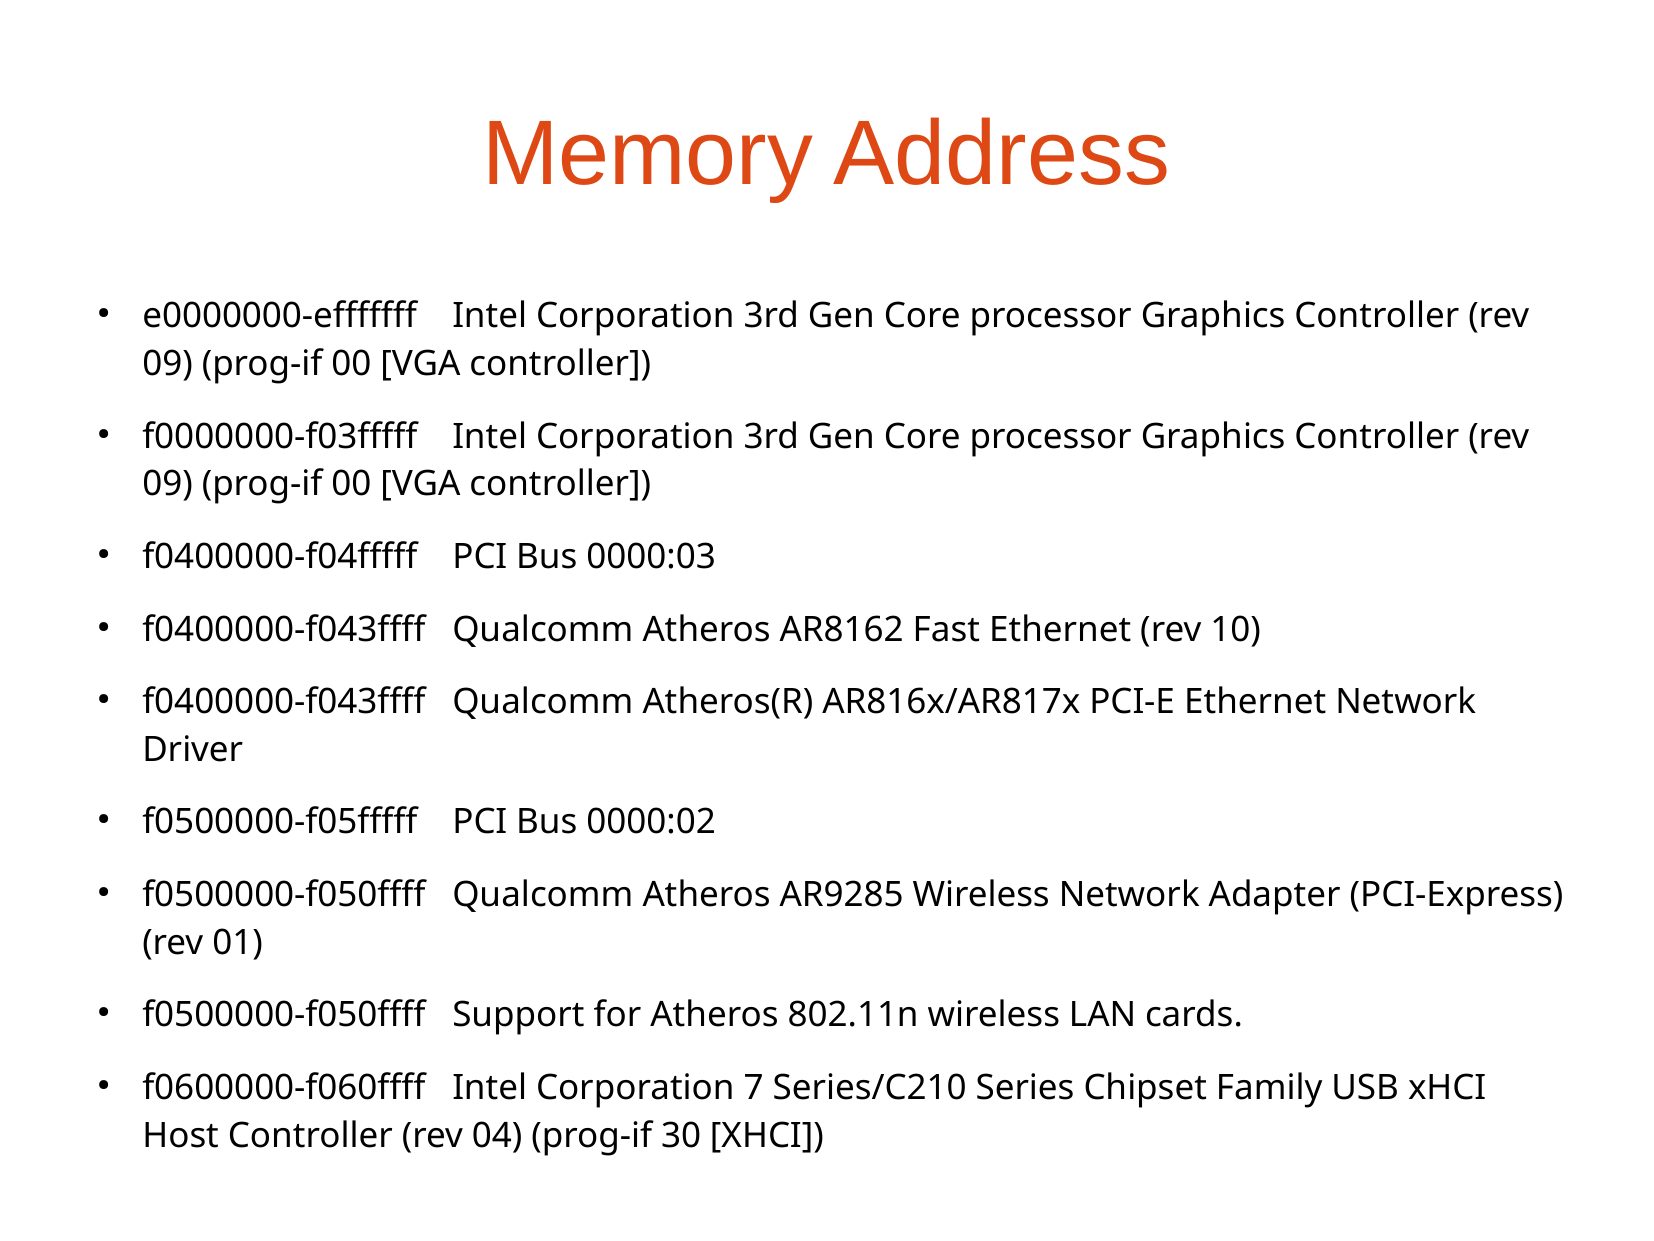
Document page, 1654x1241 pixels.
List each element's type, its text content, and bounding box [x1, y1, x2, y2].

title Memory Address [82, 49, 1571, 257]
list e0000000-efffffff Intel Corporation 3rd Gen Core processor Graphics Controller (rev 09) (prog-if 00 [VGA controller]) f0000000-f03fffff Intel Corporation 3rd Gen Core processor Graphics Controller (rev 09) (prog-if 00 [VGA controller]) f0400000-f04fffff PCI Bus 0000:03 f0400000-f043ffff Qualcomm Atheros AR8162 Fast Ethernet (rev 10) f0400000-f043ffff Qualcomm Atheros(R) AR816x/AR817x PCI-E Ethernet Network Driver f0500000-f05fffff PCI Bus 0000:02 f0500000-f050ffff Qualcomm Atheros AR9285 Wireless Network Adapter (PCI-Express) (rev 01) f0500000-f050ffff Support for Atheros 802.11n wireless LAN cards. f0600000-f060ffff Intel Corporation 7 Series/C210 Series Chipset Family USB xHCI Host Controller (rev 04) (prog-if 30 [XHCI]) [82, 290, 1571, 1170]
